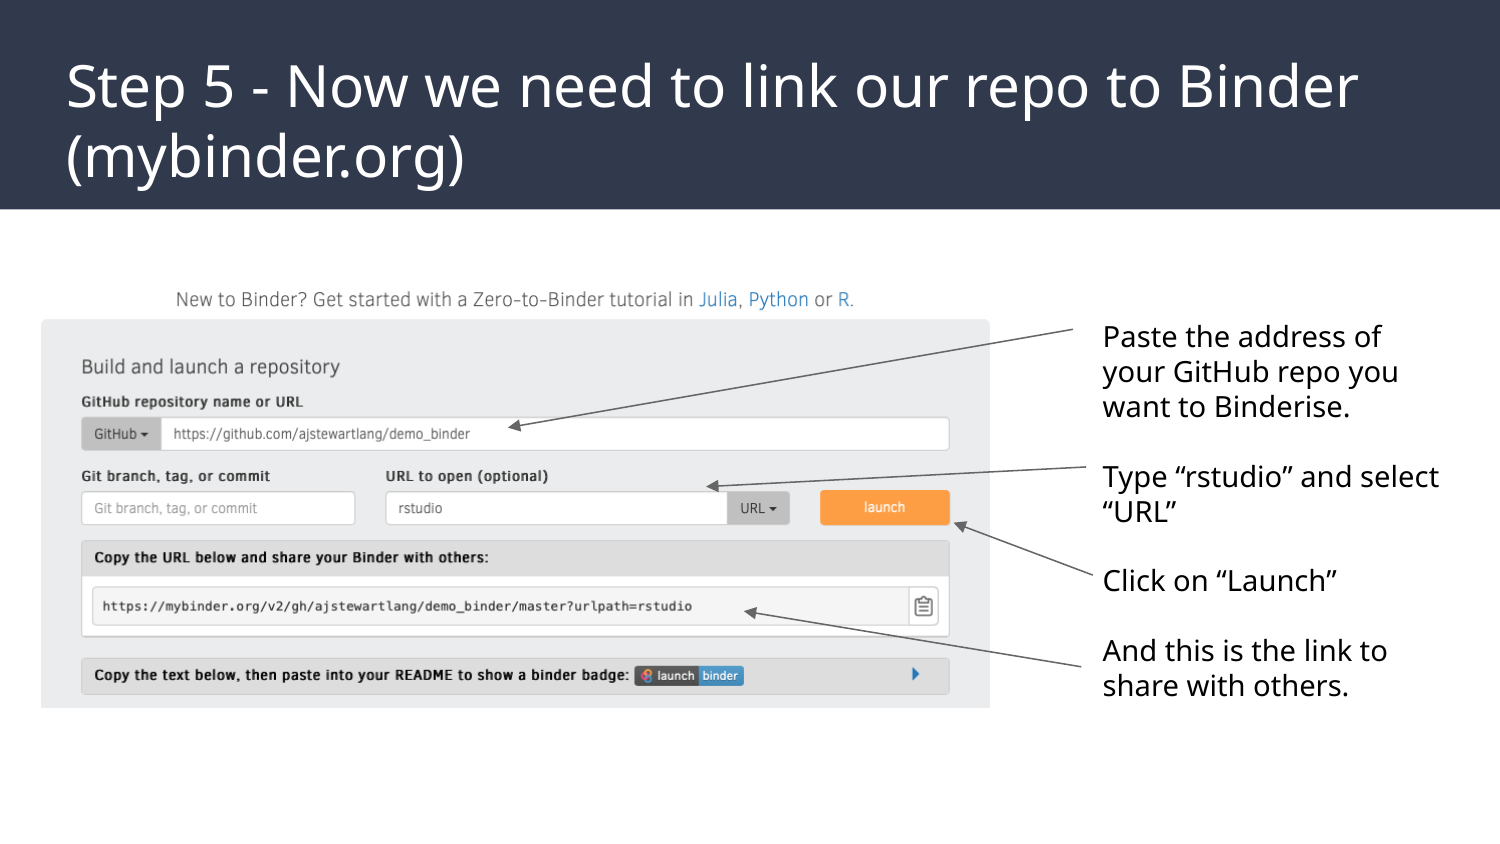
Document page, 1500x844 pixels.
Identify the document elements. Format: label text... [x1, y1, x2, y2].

title Step 5 - Now we need to link our repo to Binder (mybinder.org) [51, 34, 1449, 137]
picture [29, 274, 1012, 708]
text_box Paste the address of your GitHub repo you want to Binderise. Type “rstudio” and select “URL” Click on “Launch” And this is the link to share with others. [1087, 303, 1457, 780]
